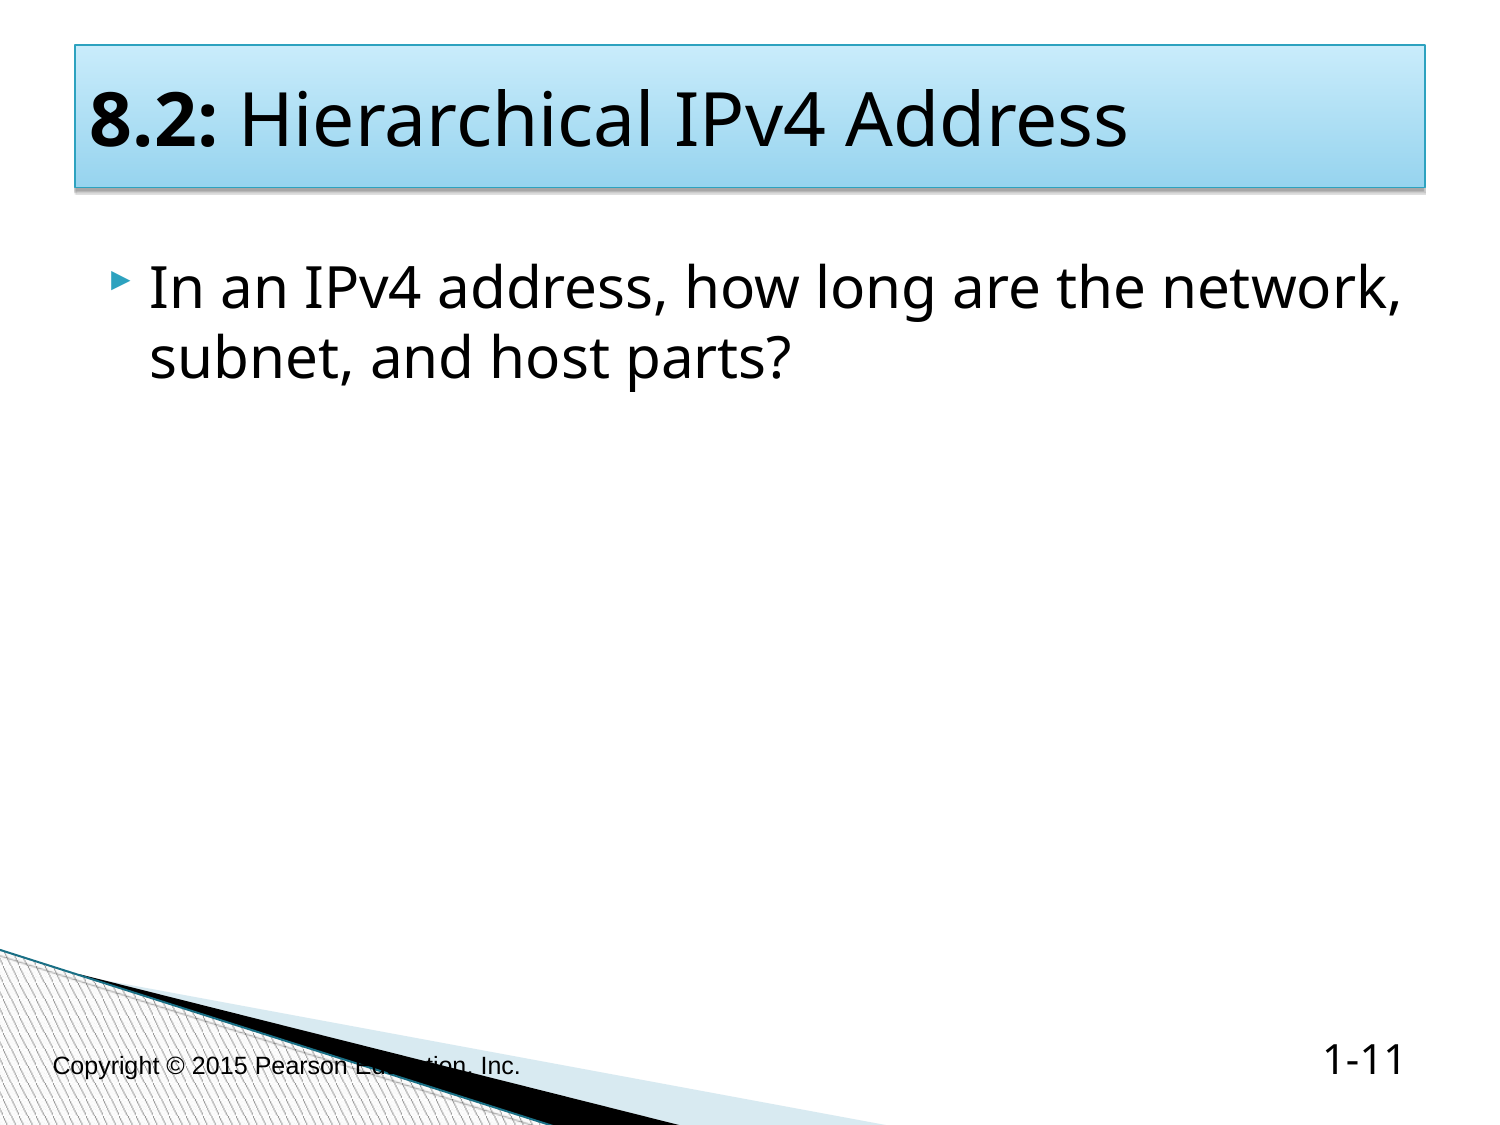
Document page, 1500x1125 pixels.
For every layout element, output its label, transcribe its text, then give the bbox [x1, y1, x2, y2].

picture [0, 952, 543, 1125]
title 8.2: Hierarchical IPv4 Address [75, 45, 1425, 188]
list In an IPv4 address, how long are the network, subnet, and host parts? [75, 242, 1425, 986]
footer Copyright © 2015 Pearson Education, Inc. [37, 1040, 550, 1088]
slide_number 1-<number> [1287, 1037, 1423, 1098]
